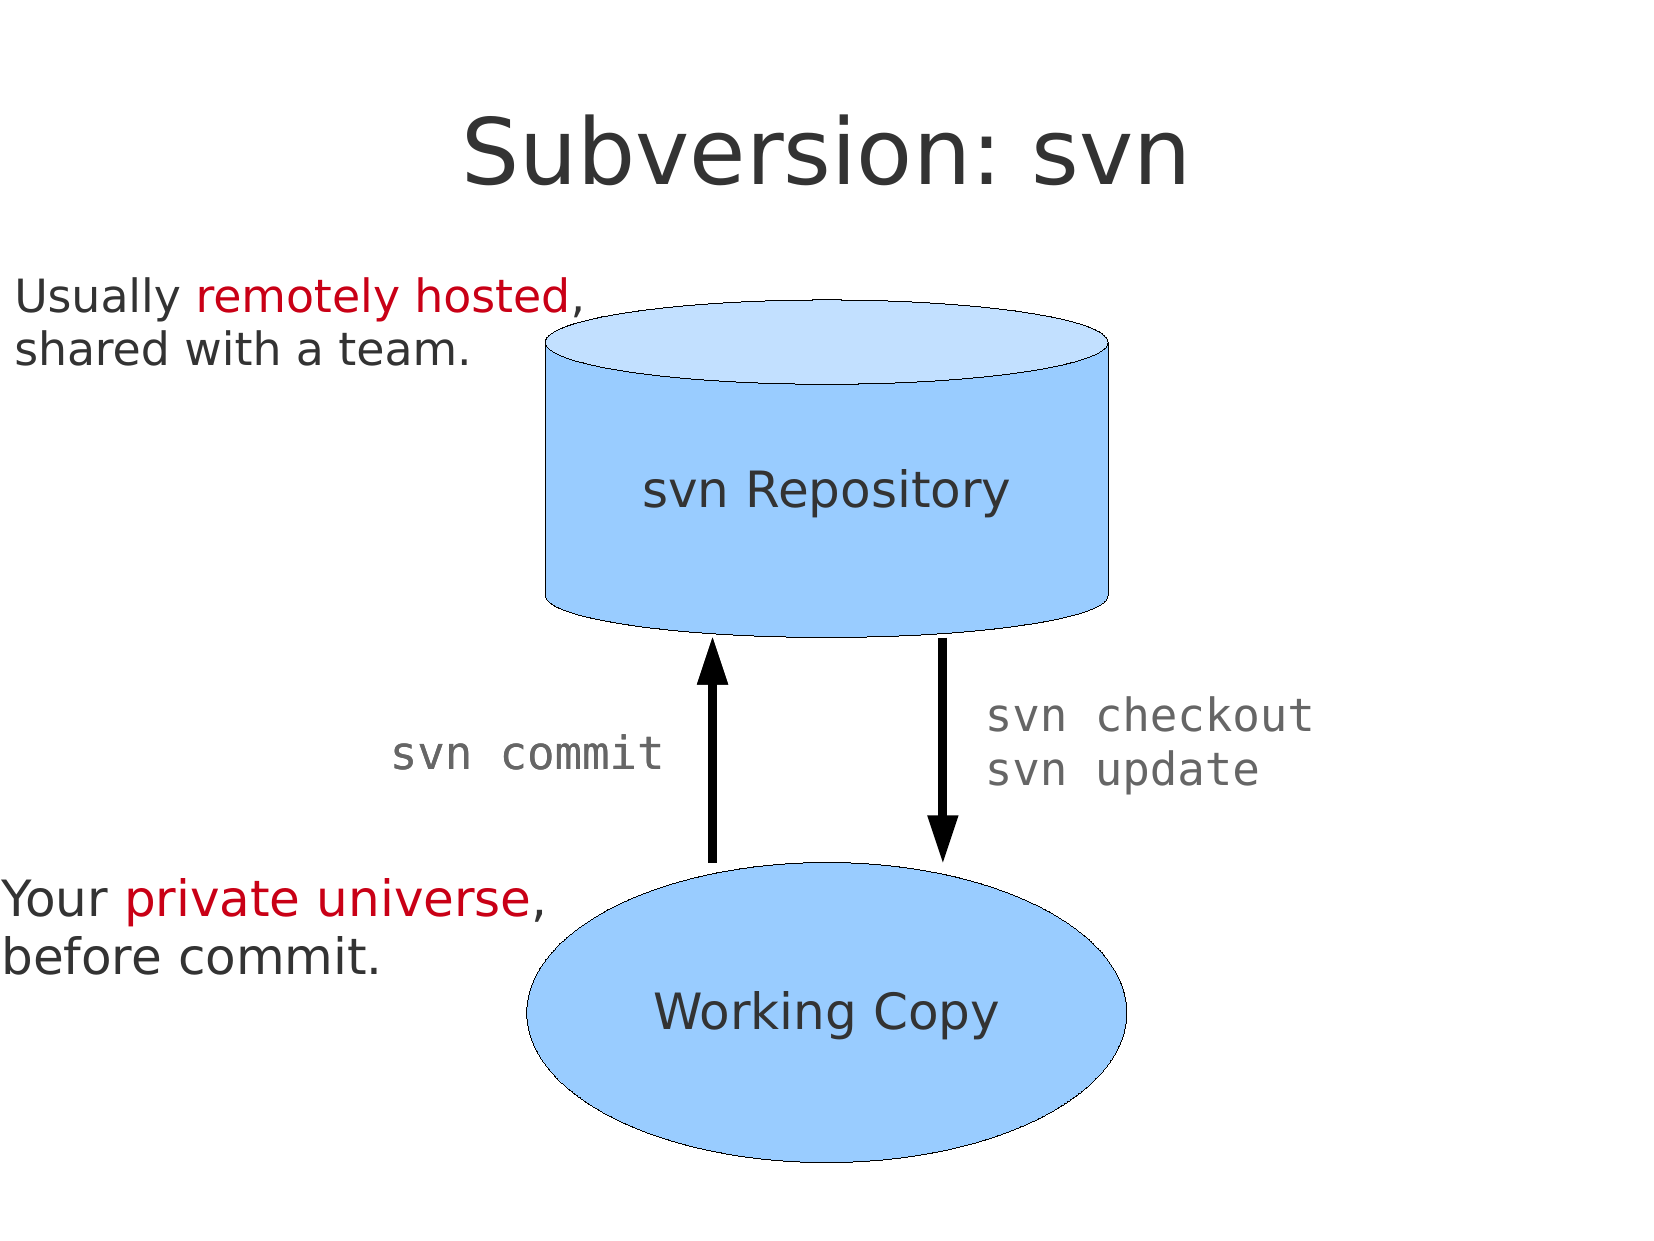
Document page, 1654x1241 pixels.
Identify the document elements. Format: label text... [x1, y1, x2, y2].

text_box svn Repository [545, 343, 1109, 638]
text_box svn commit [375, 719, 680, 788]
text_box svn checkout svn update [970, 681, 1330, 804]
text_box Usually remotely hosted, shared with a team. [0, 262, 601, 384]
title Subversion: svn [82, 49, 1571, 257]
text_box Working Copy [526, 862, 1127, 1163]
text_box Your private universe, before commit. [0, 862, 563, 994]
